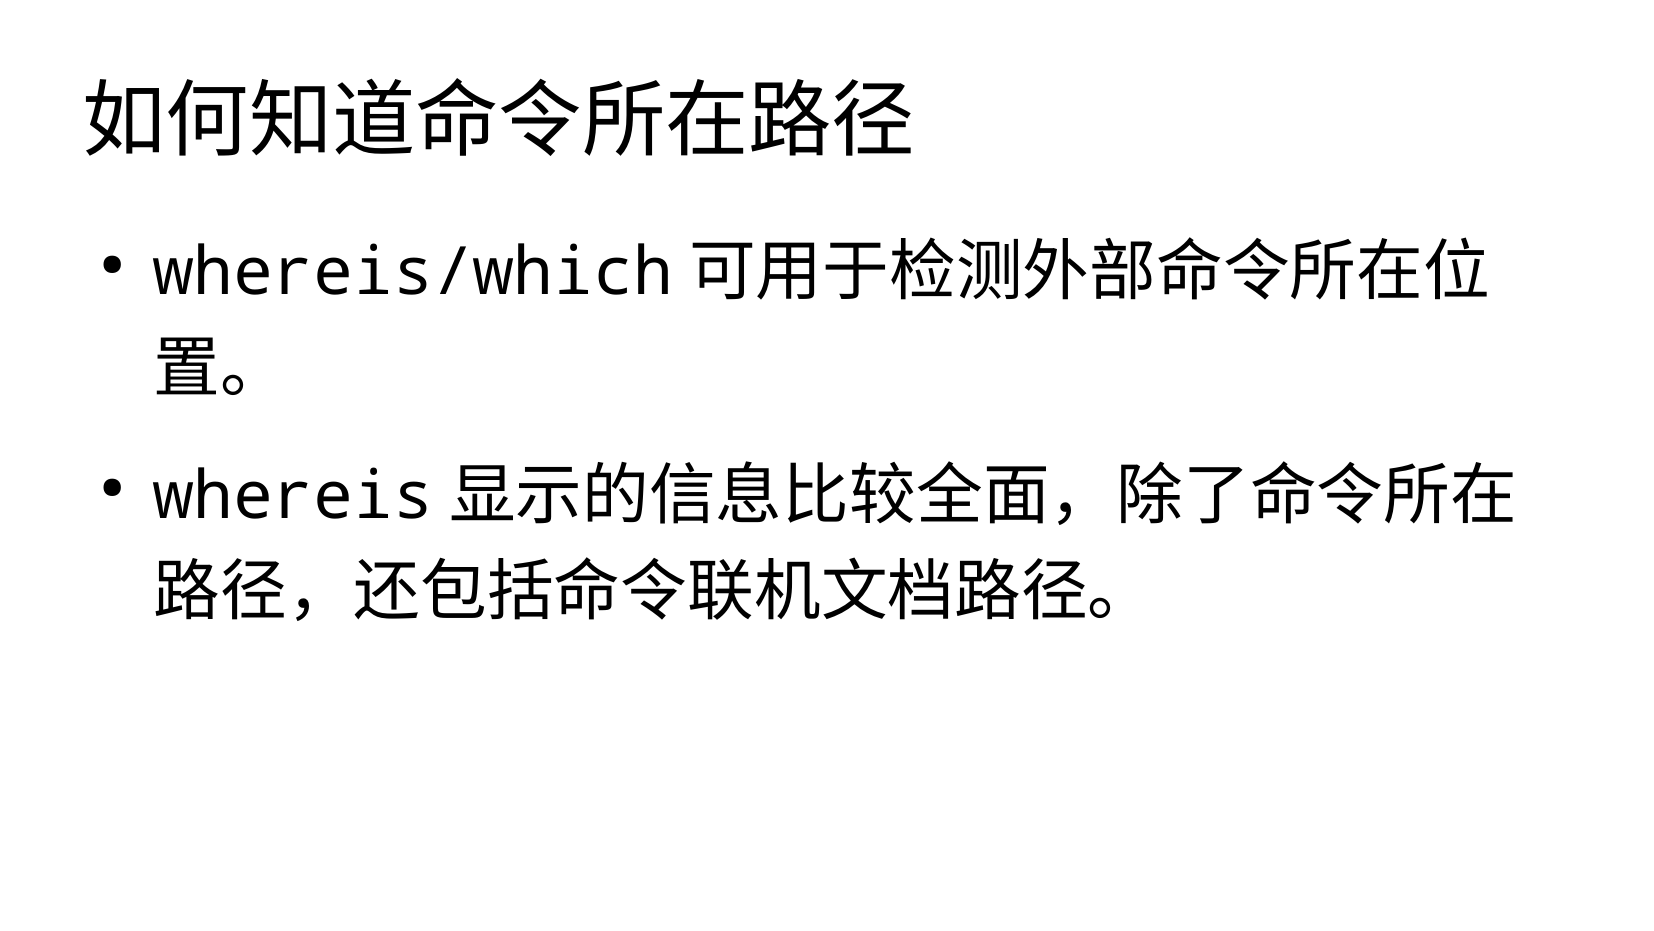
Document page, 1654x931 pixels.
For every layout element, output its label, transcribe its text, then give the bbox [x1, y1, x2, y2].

list whereis/which可用于检测外部命令所在位置。 whereis显示的信息比较全面，除了命令所在路径，还包括命令联机文档路径。 [82, 217, 1571, 758]
title 如何知道命令所在路径 [82, 37, 1571, 189]
